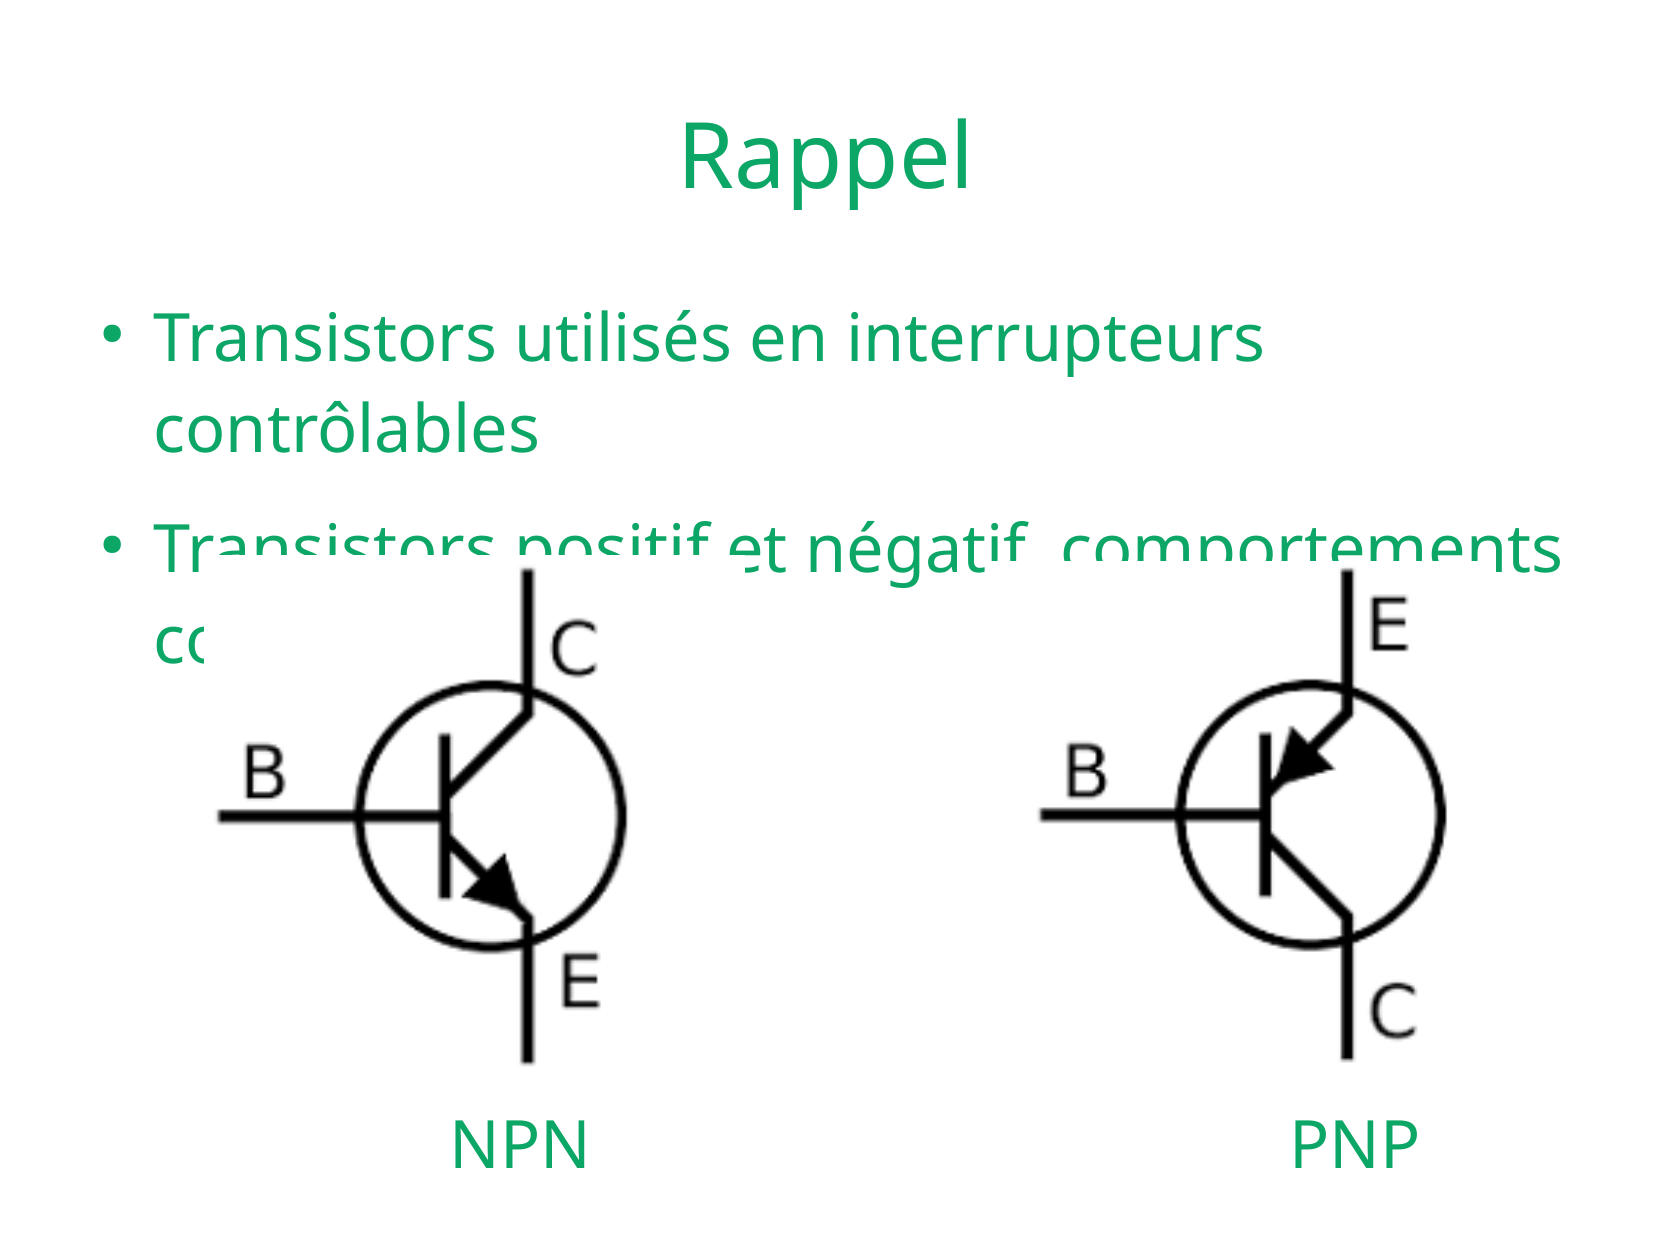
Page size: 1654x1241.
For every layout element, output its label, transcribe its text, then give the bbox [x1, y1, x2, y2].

title Rappel [82, 49, 1571, 257]
list Transistors utilisés en interrupteurs contrôlables Transistors positif et négatif, comportements complémentaires [82, 290, 1571, 1010]
picture [204, 555, 745, 1090]
text_box PNP [1274, 1089, 1653, 1182]
picture [989, 561, 1485, 1089]
text_box NPN [434, 1089, 1274, 1182]
